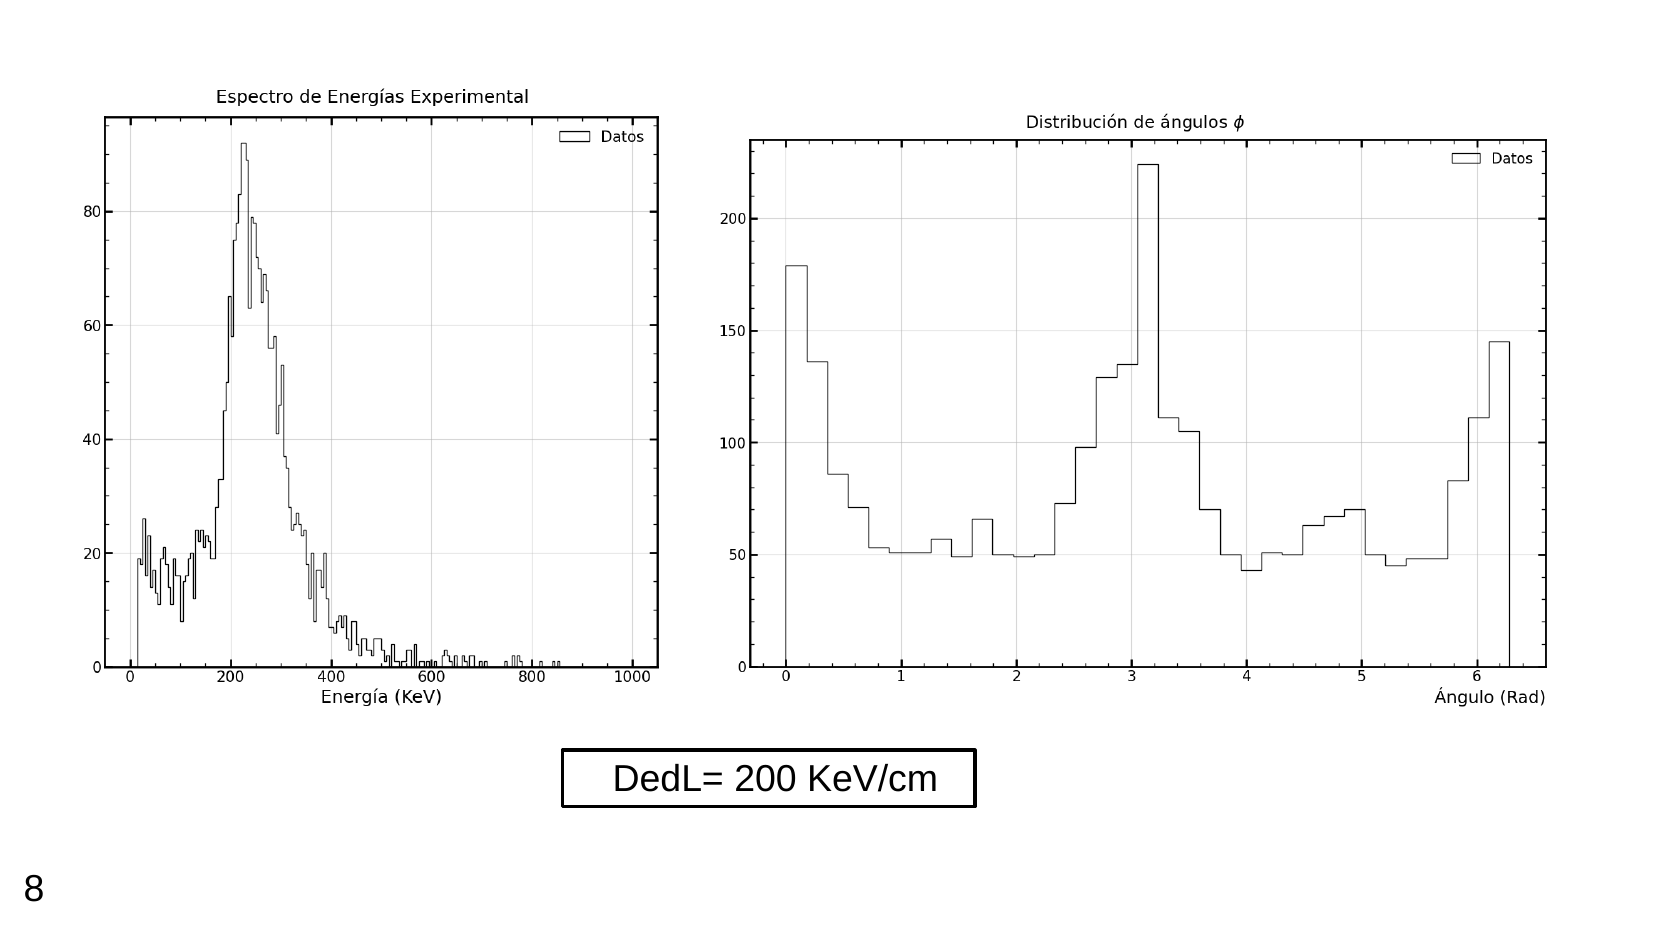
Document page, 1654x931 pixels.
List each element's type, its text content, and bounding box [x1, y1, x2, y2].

text_box DedL= 200 KeV/cm [562, 750, 976, 807]
picture [712, 105, 1552, 713]
text_box <number> [8, 860, 638, 931]
picture [75, 81, 664, 713]
